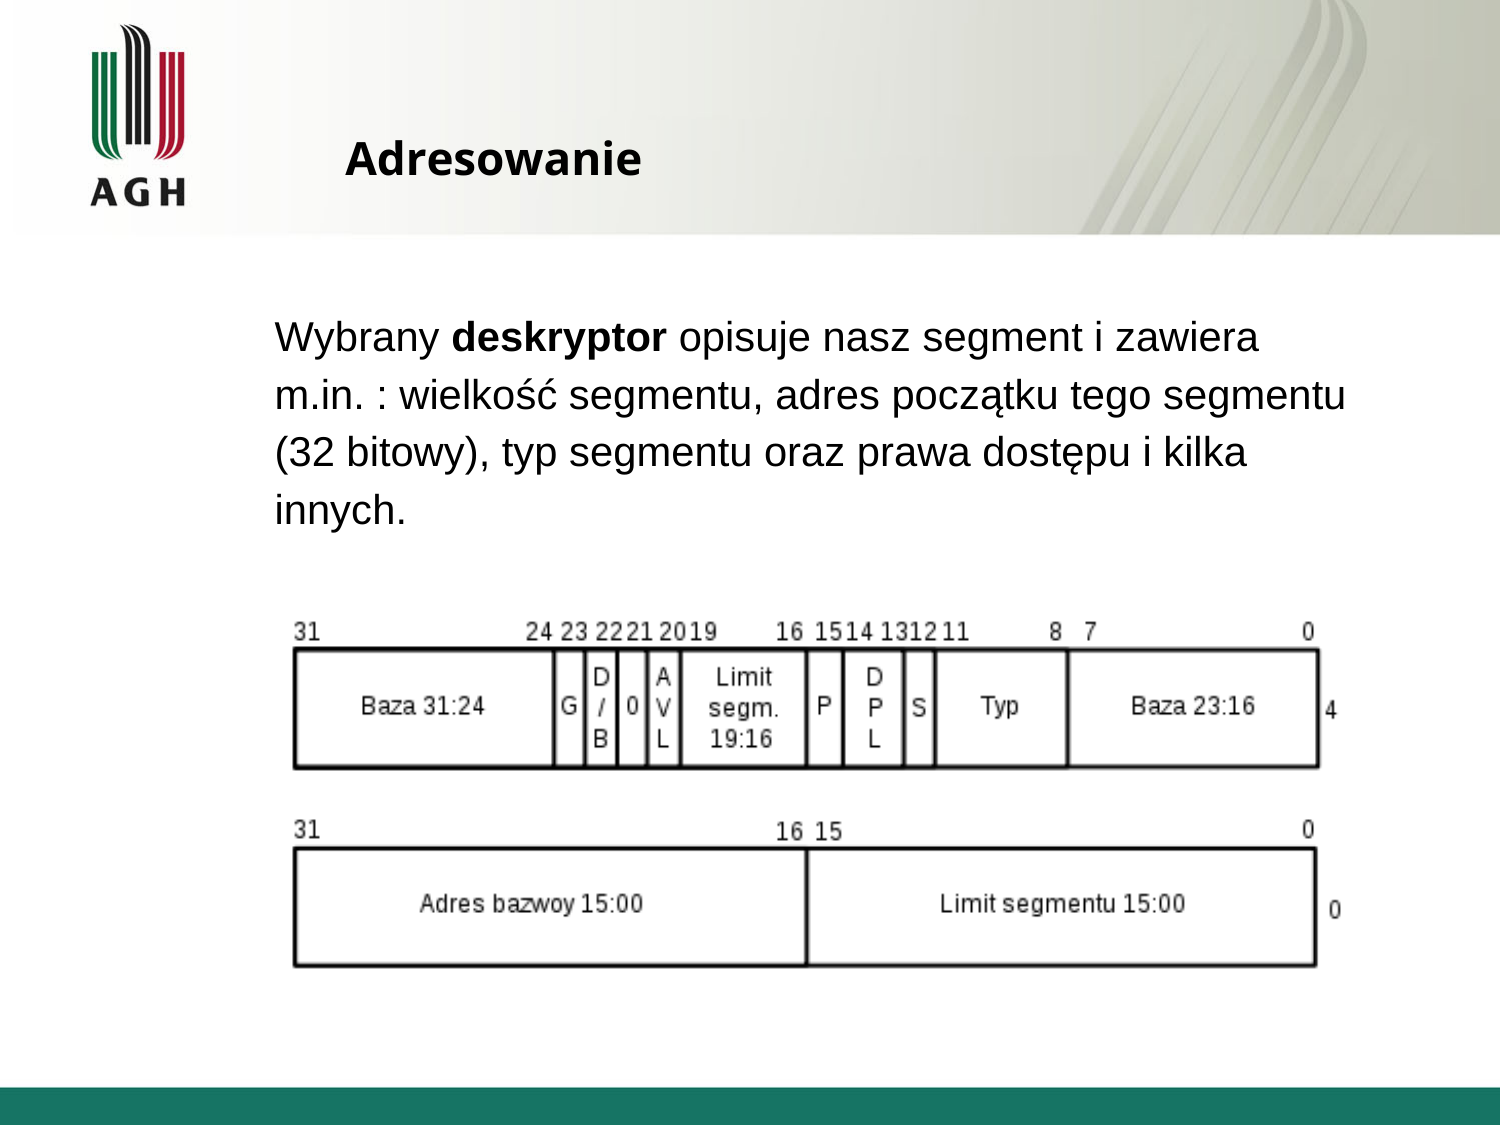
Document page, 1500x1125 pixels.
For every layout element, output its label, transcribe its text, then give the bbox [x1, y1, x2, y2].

text_box Wybrany deskryptor opisuje nasz segment i zawiera m.in. : wielkość segmentu, adres początku tego segmentu (32 bitowy), typ segmentu oraz prawa dostępu i kilka innych. [153, 295, 1394, 554]
title Adresowanie [330, 94, 1312, 221]
picture [0, 0, 1500, 1125]
